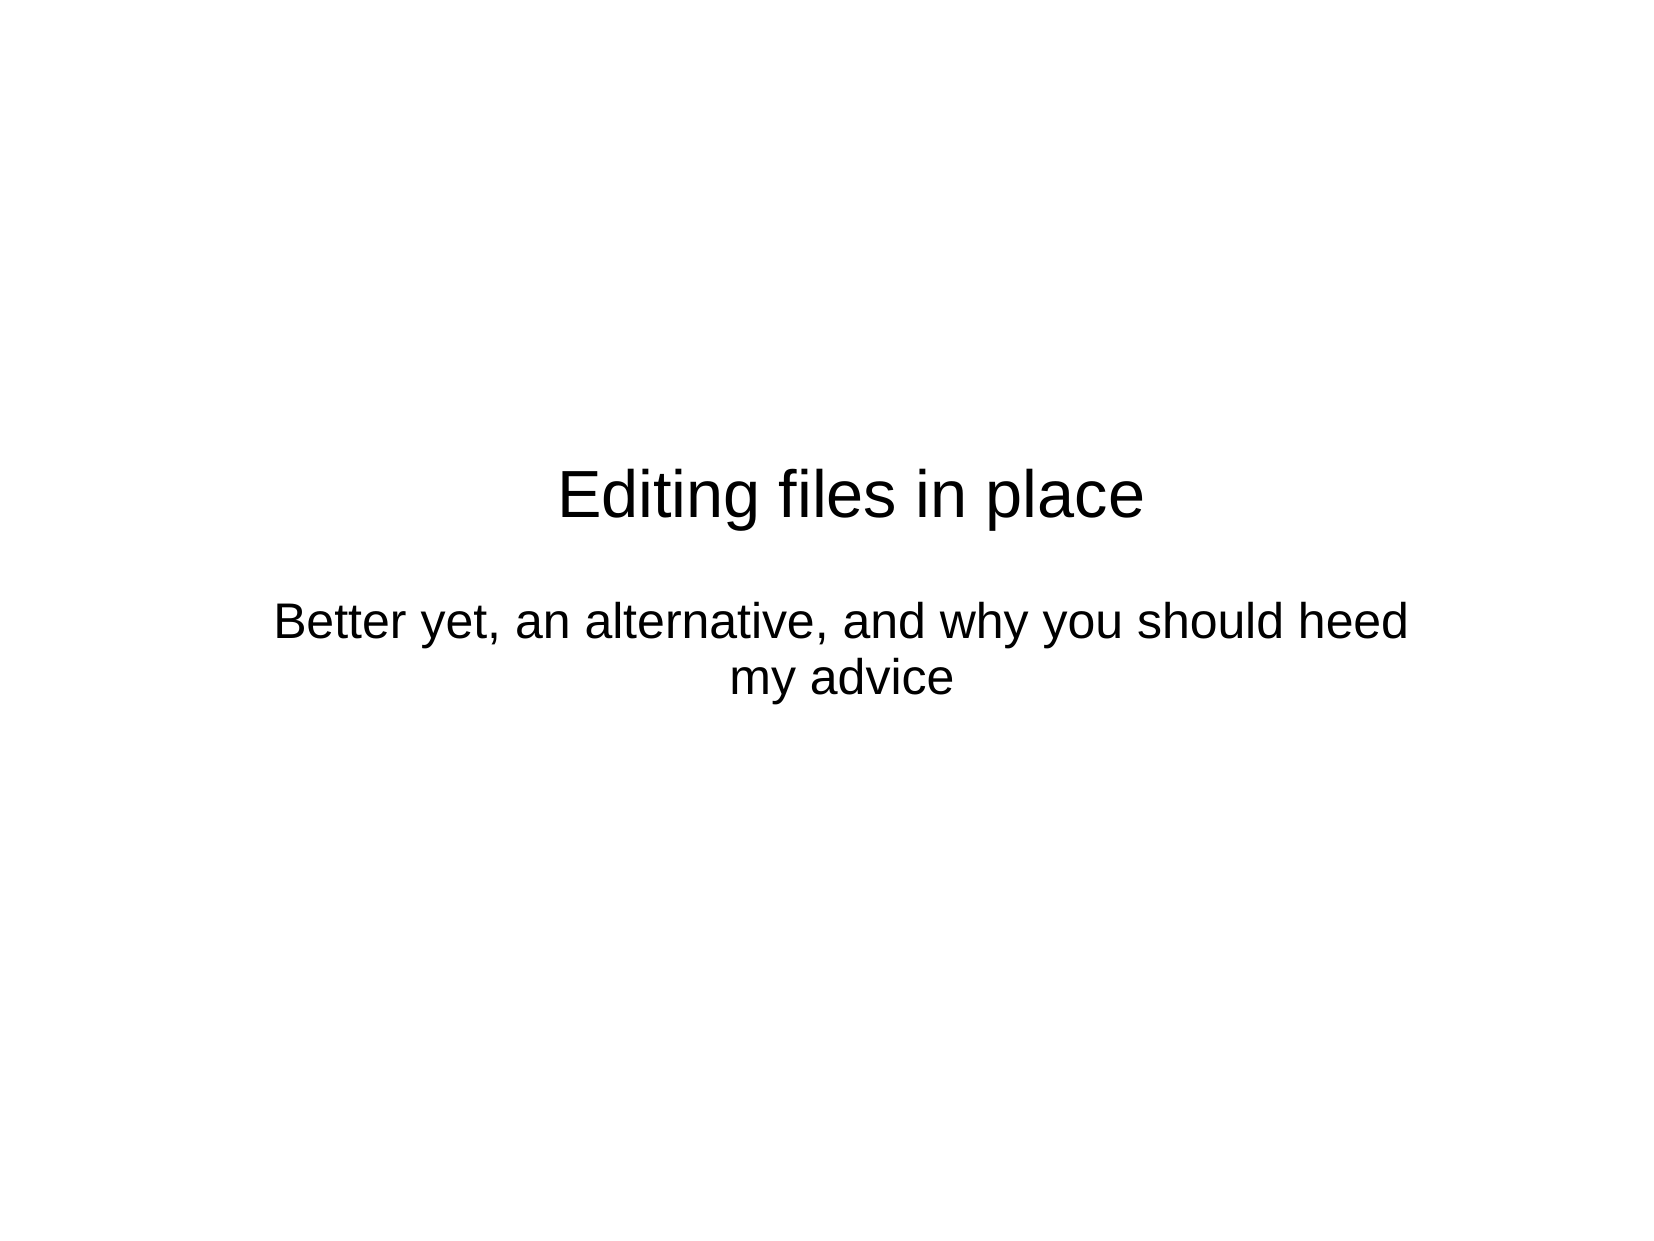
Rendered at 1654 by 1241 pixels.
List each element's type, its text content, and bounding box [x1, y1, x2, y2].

text_box Better yet, an alternative, and why you should heed my advice [258, 586, 1426, 713]
text_box Editing files in place [542, 450, 1163, 540]
